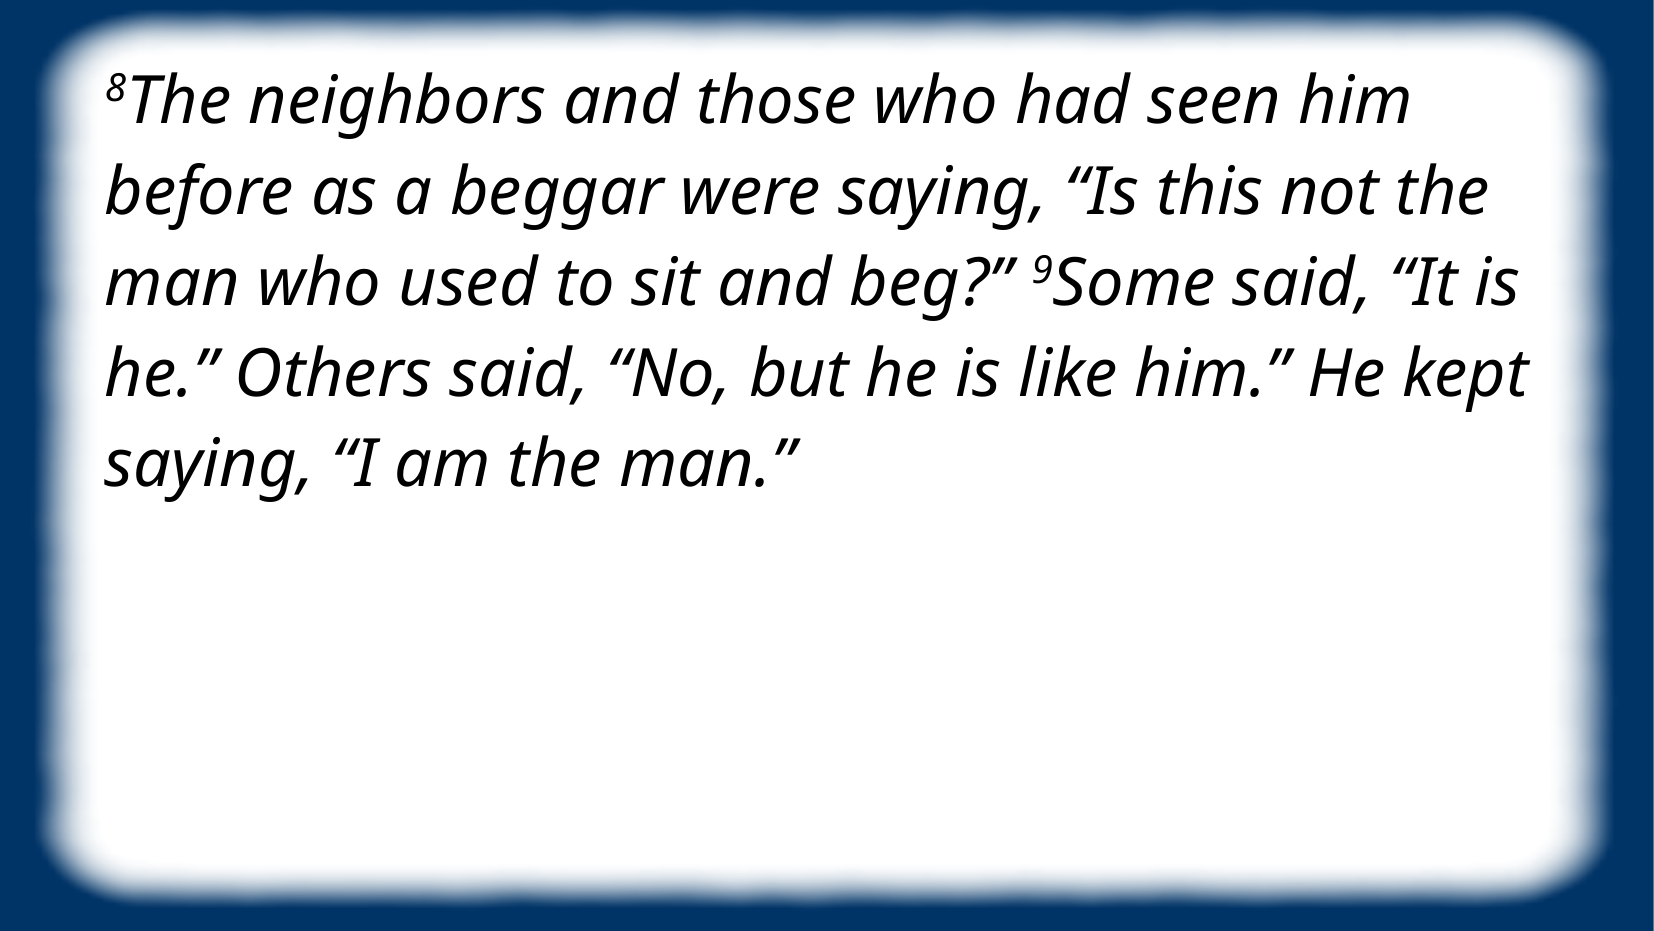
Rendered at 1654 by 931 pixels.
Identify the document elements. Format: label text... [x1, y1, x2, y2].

text_box 8The neighbors and those who had seen him before as a beggar were saying, “Is this not the man who used to sit and beg?” 9Some said, “It is he.” Others said, “No, but he is like him.” He kept saying, “I am the man.” [90, 45, 1561, 504]
picture [0, 0, 1654, 931]
